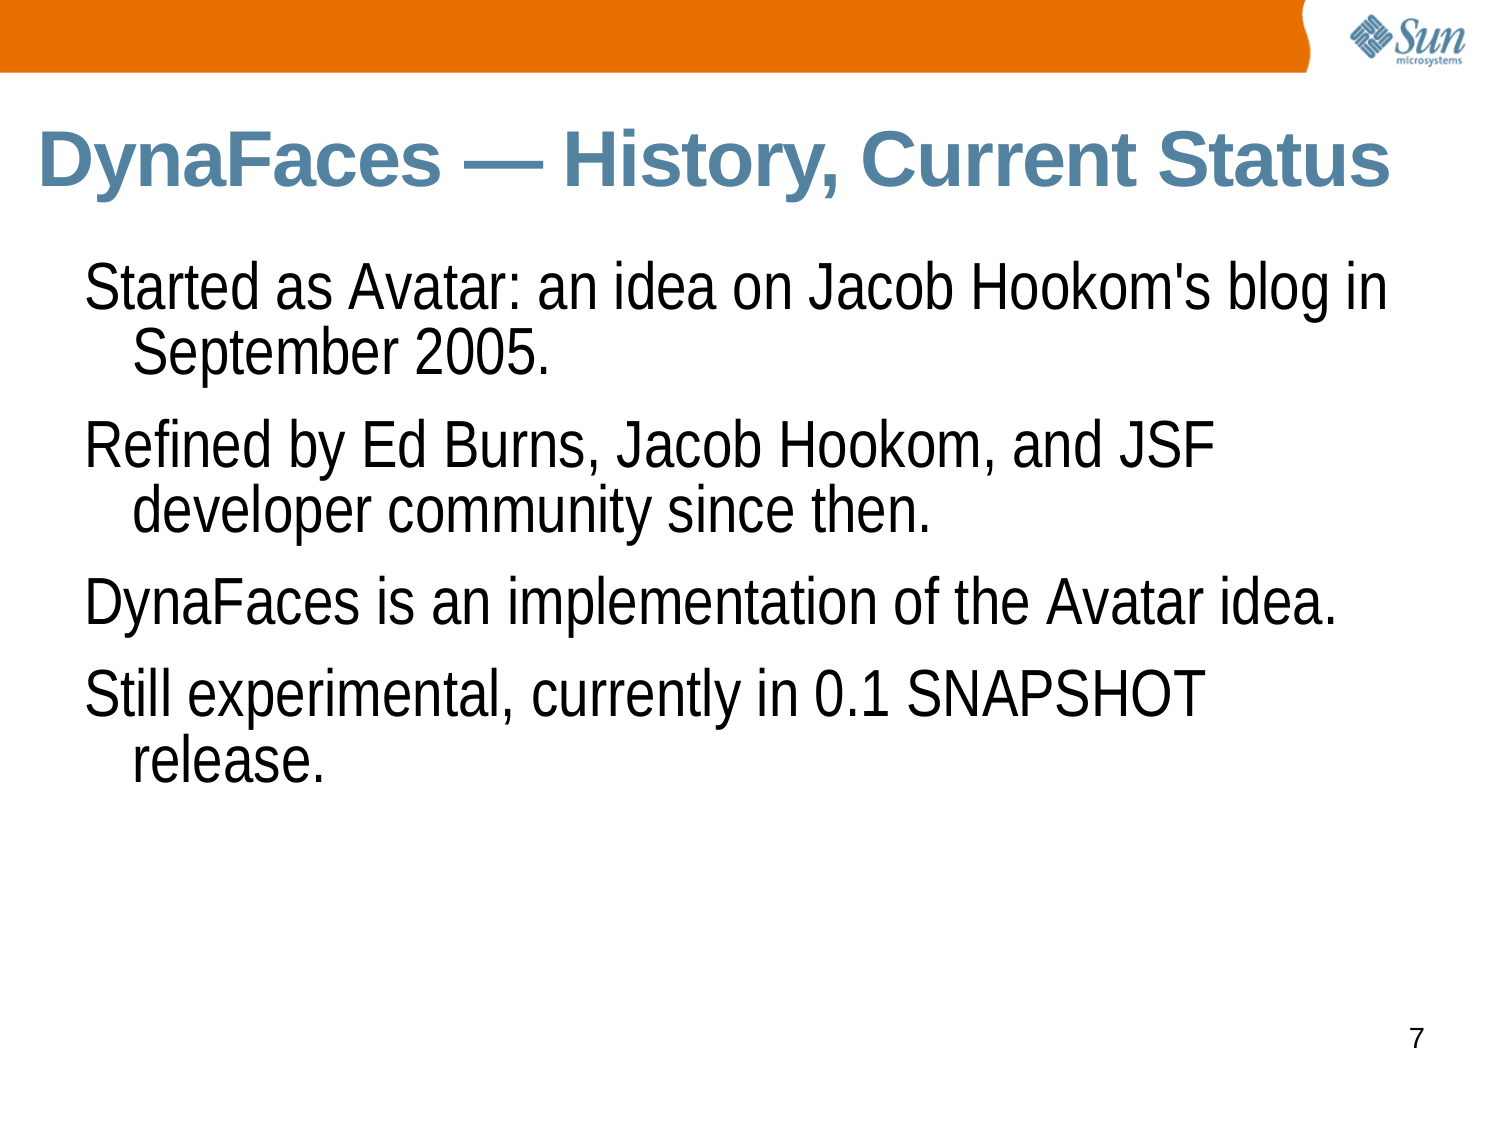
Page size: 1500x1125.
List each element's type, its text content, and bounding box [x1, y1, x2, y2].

title DynaFaces ― History, Current Status [37, 122, 1463, 228]
picture [0, 0, 1500, 75]
list Started as Avatar: an idea on Jacob Hookom's blog in September 2005. Refined by Ed Burns, Jacob Hookom, and JSF developer community since then. DynaFaces is an implementation of the Avatar idea. Still experimental, currently in 0.1 SNAPSHOT release. [64, 257, 1402, 1017]
